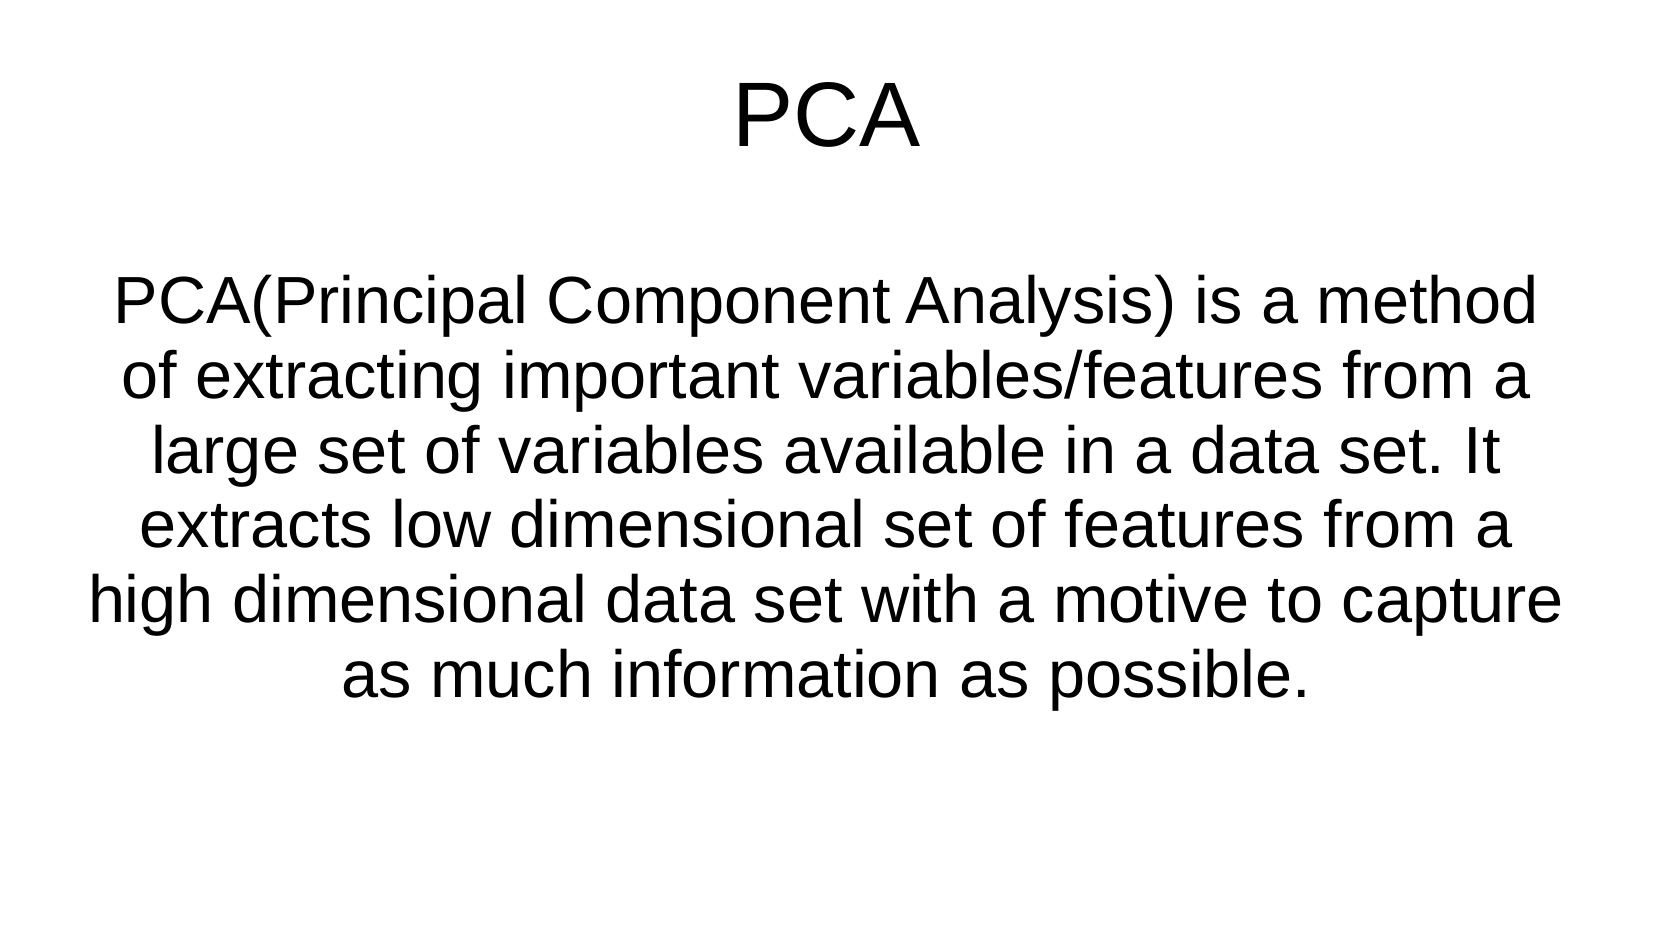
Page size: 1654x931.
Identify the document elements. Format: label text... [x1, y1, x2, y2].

subtitle PCA(Principal Component Analysis) is a method of extracting important variables/features from a large set of variables available in a data set. It extracts low dimensional set of features from a high dimensional data set with a motive to capture as much information as possible. [82, 217, 1571, 758]
title PCA [82, 37, 1571, 193]
